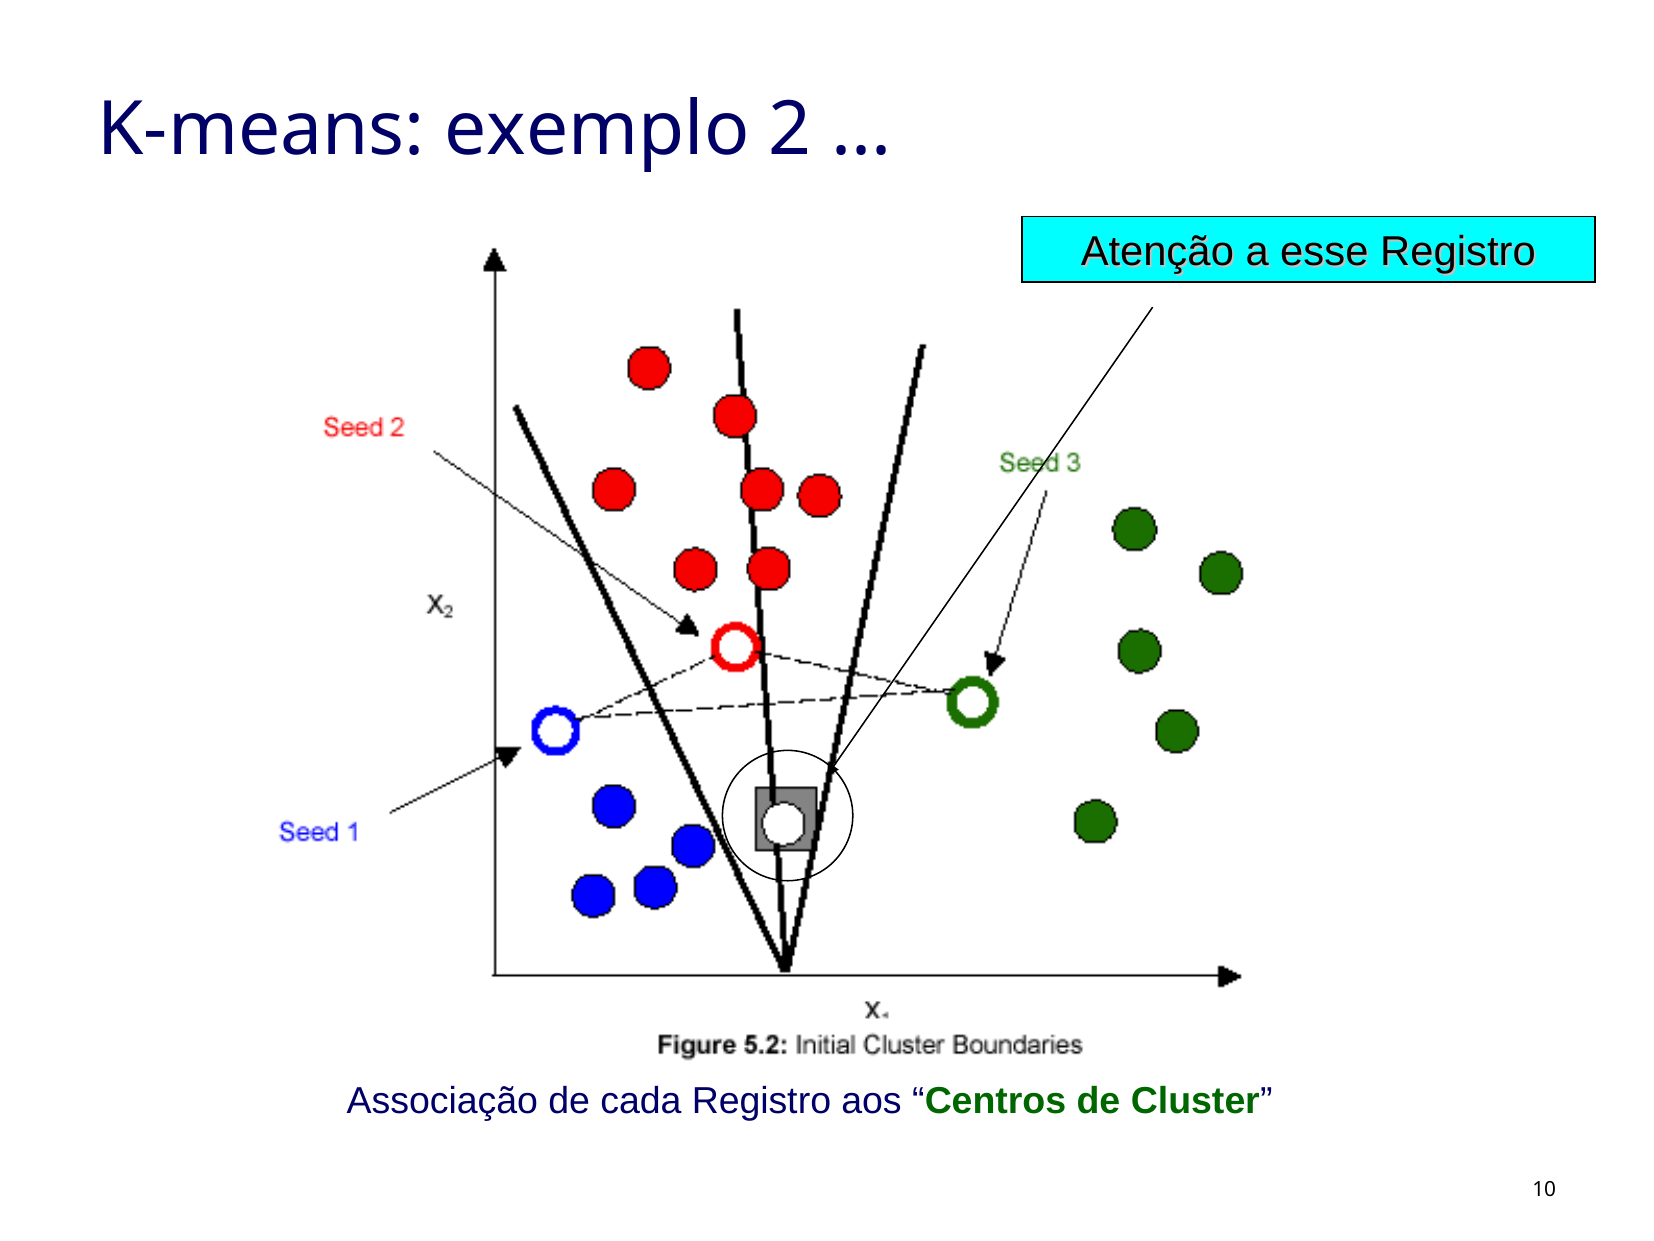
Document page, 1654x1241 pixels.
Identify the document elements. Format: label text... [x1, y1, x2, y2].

picture [261, 226, 1277, 1073]
text_box Associação de cada Registro aos “Centros de Cluster” [331, 1075, 1400, 1121]
text_box K-means: exemplo 2 ... [82, 50, 1571, 178]
text_box Atenção a esse Registro [1021, 216, 1595, 282]
text_box <número> [1373, 1166, 1571, 1213]
